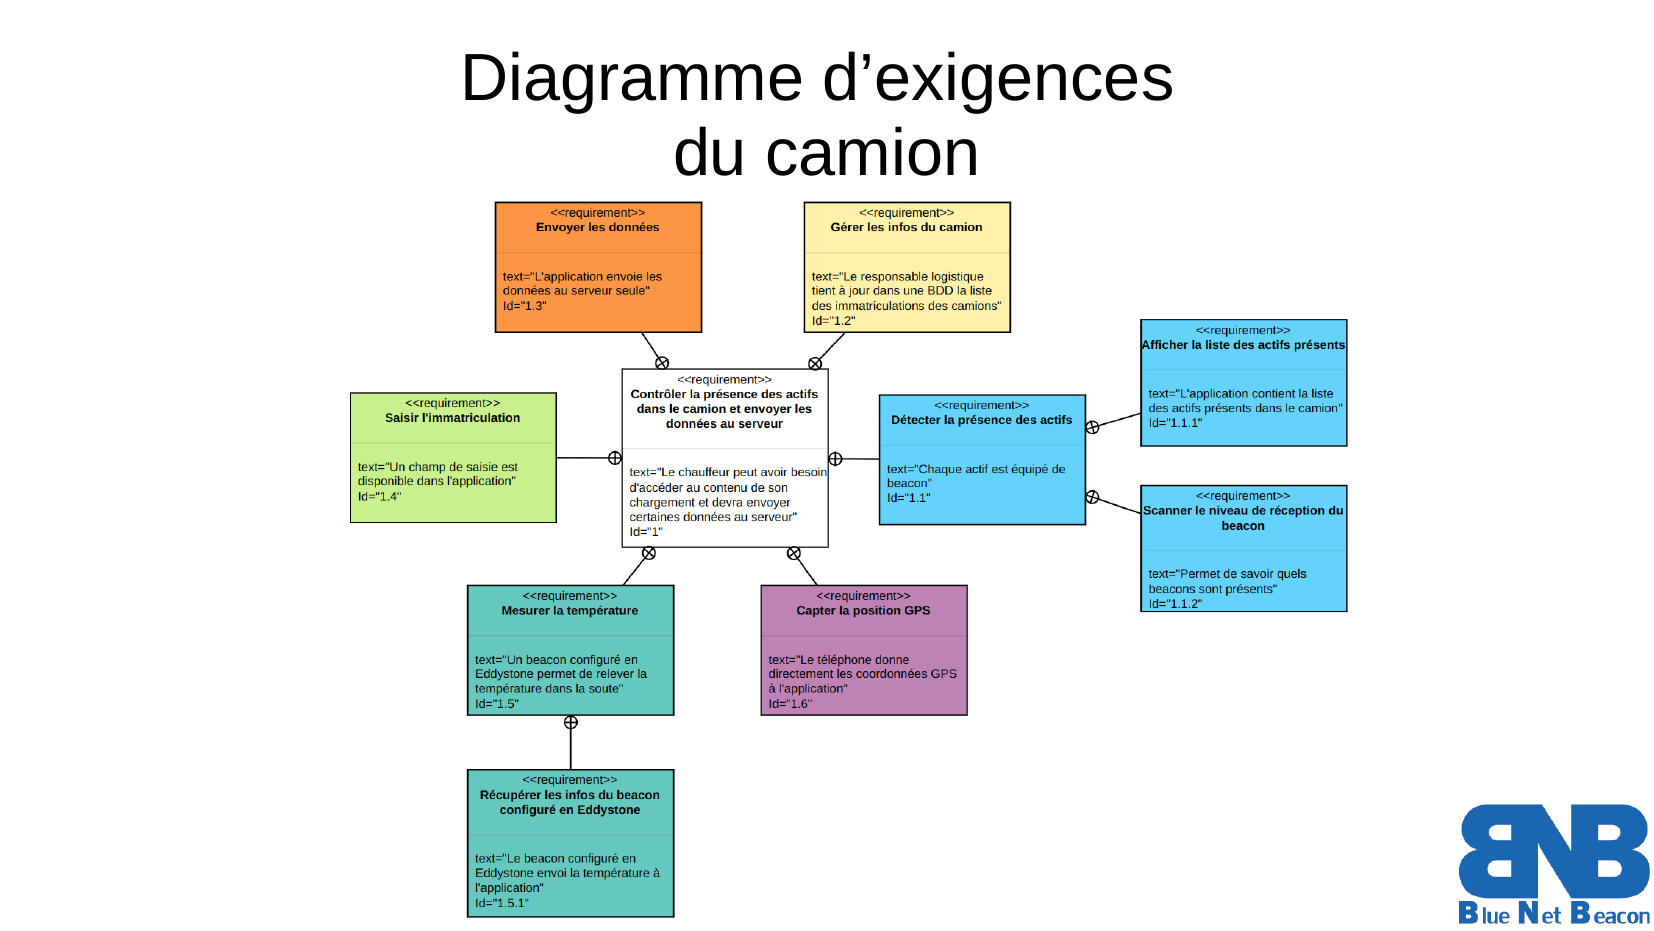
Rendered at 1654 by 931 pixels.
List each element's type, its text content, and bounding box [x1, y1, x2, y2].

picture [339, 192, 1359, 929]
picture [1459, 797, 1650, 930]
title Diagramme d’exigences du camion [82, 37, 1571, 193]
